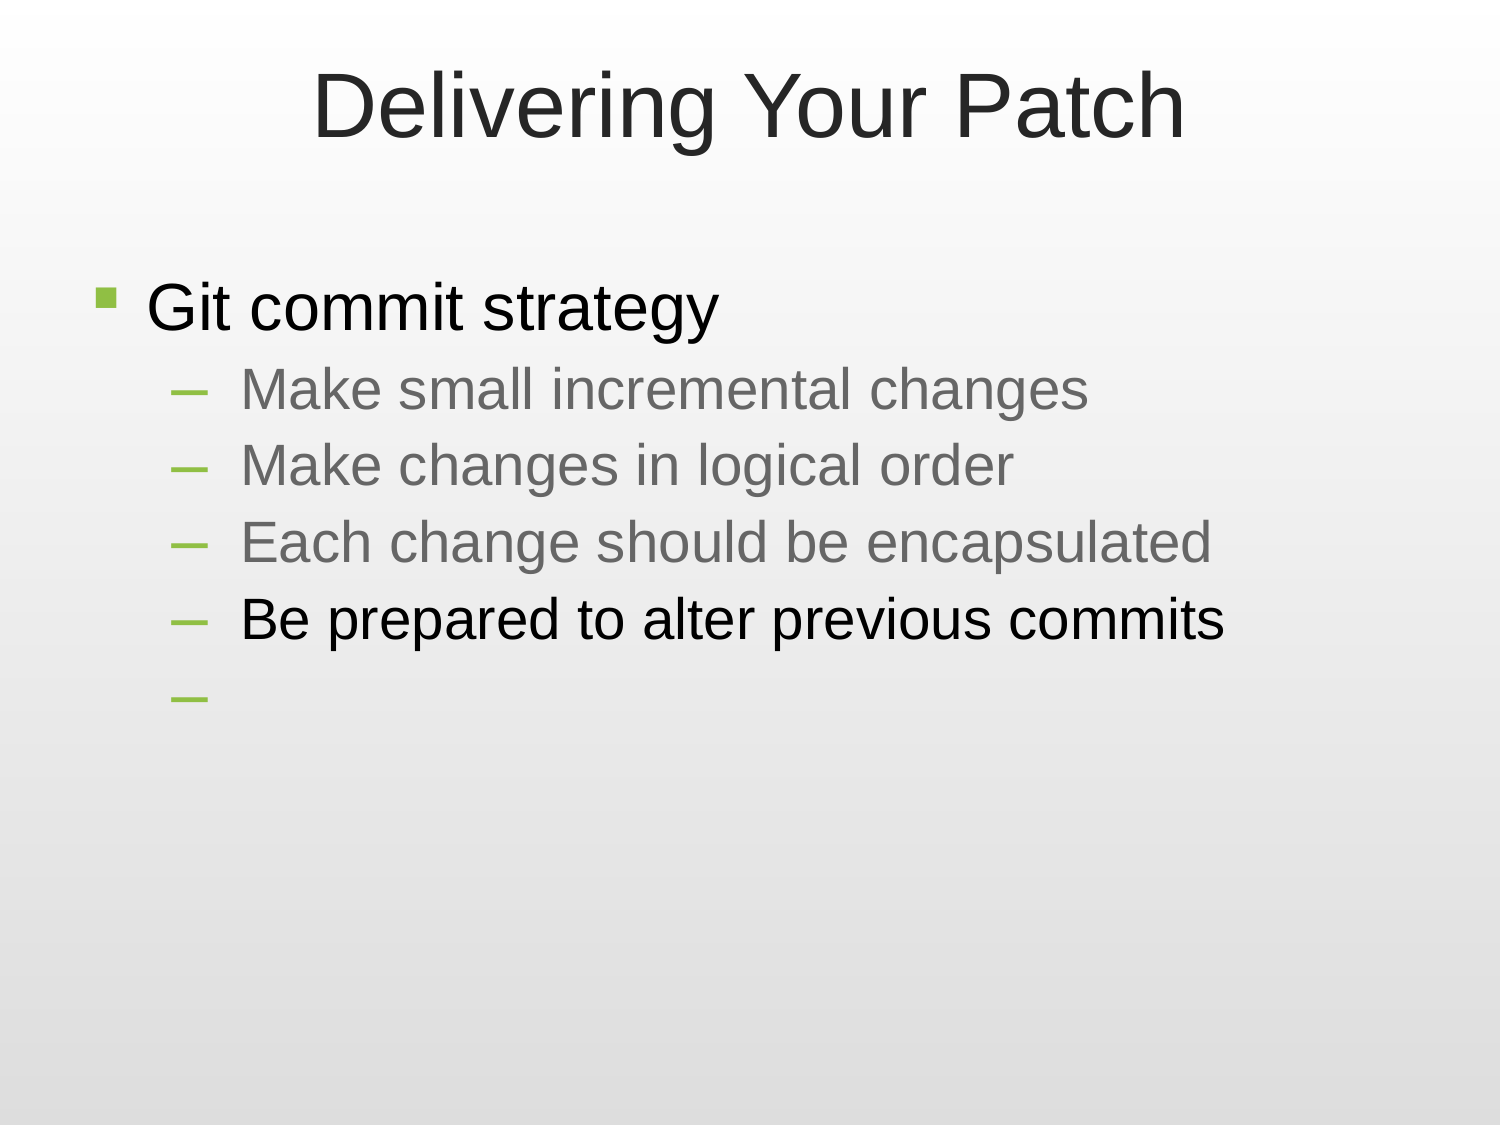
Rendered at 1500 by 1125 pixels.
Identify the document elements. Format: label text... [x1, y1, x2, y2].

title Delivering Your Patch [75, 19, 1425, 191]
list Git commit strategy Make small incremental changes Make changes in logical order Each change should be encapsulated Be prepared to alter previous commits [75, 262, 1425, 1005]
